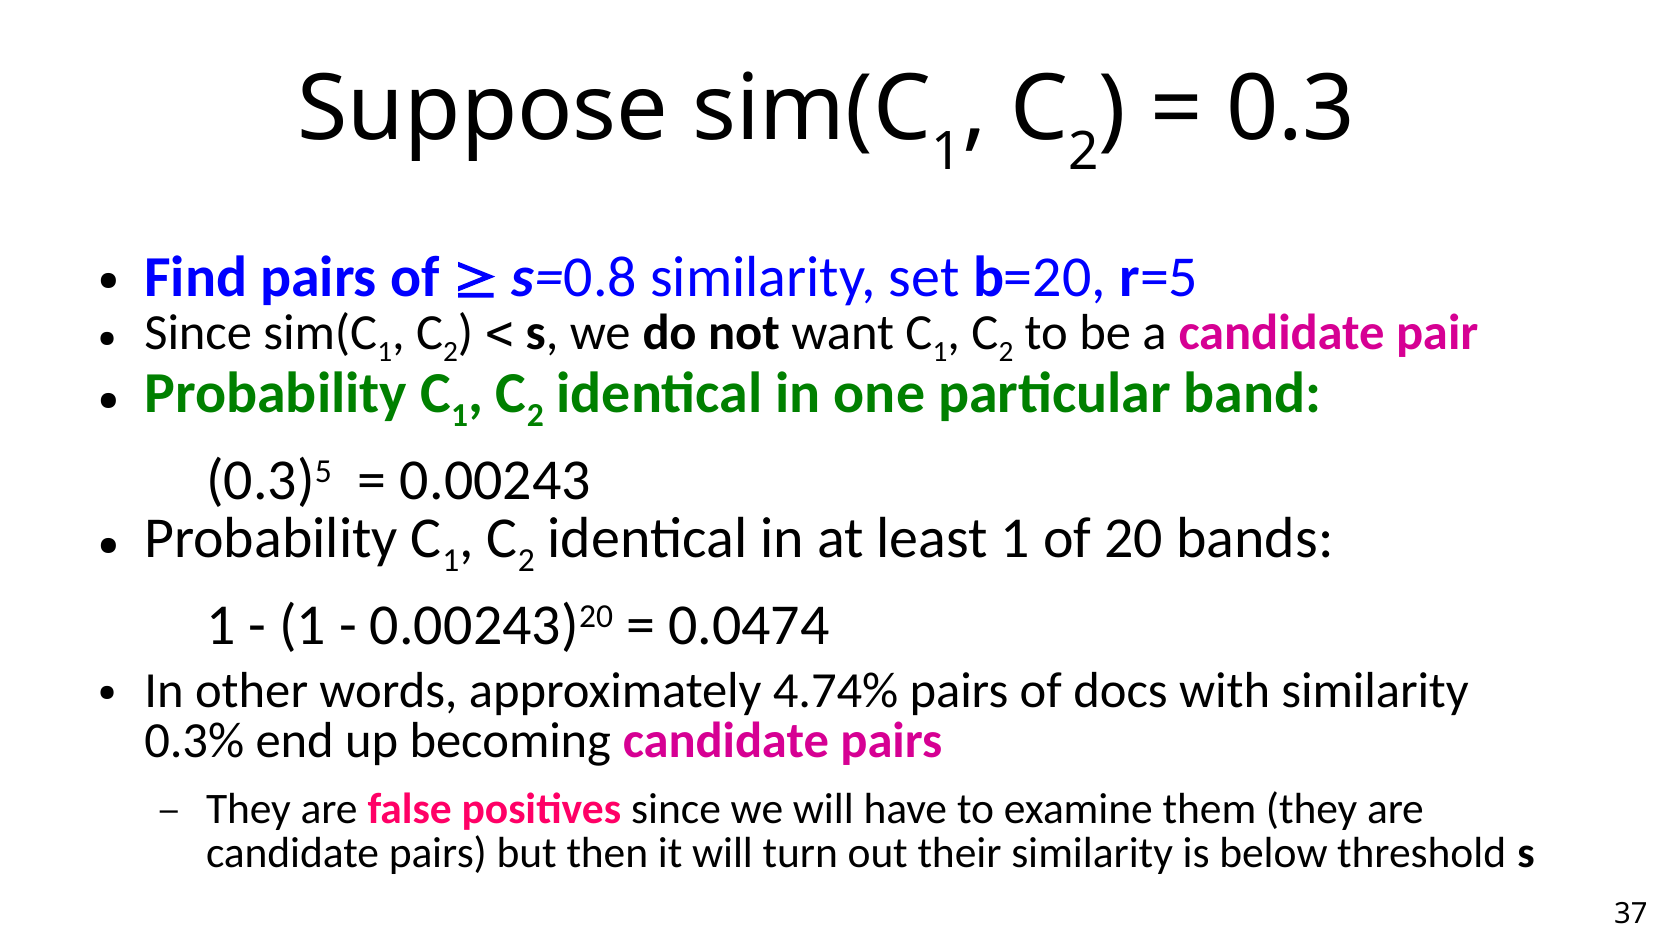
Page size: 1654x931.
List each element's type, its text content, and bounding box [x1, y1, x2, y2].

list Find pairs of  s=0.8 similarity, set b=20, r=5 Since sim(C1, C2) < s, we do not want C1, C2 to be a candidate pair Probability C1, C2 identical in one particular band: (0.3)5 = 0.00243 Probability C1, C2 identical in at least 1 of 20 bands: 1 - (1 - 0.00243)20 = 0.0474 In other words, approximately 4.74% pairs of docs with similarity 0.3% end up becoming candidate pairs They are false positives since we will have to examine them (they are candidate pairs) but then it will turn out their similarity is below threshold s [82, 253, 1571, 888]
title Suppose sim(C1, C2) = 0.3 [82, 1, 1571, 226]
